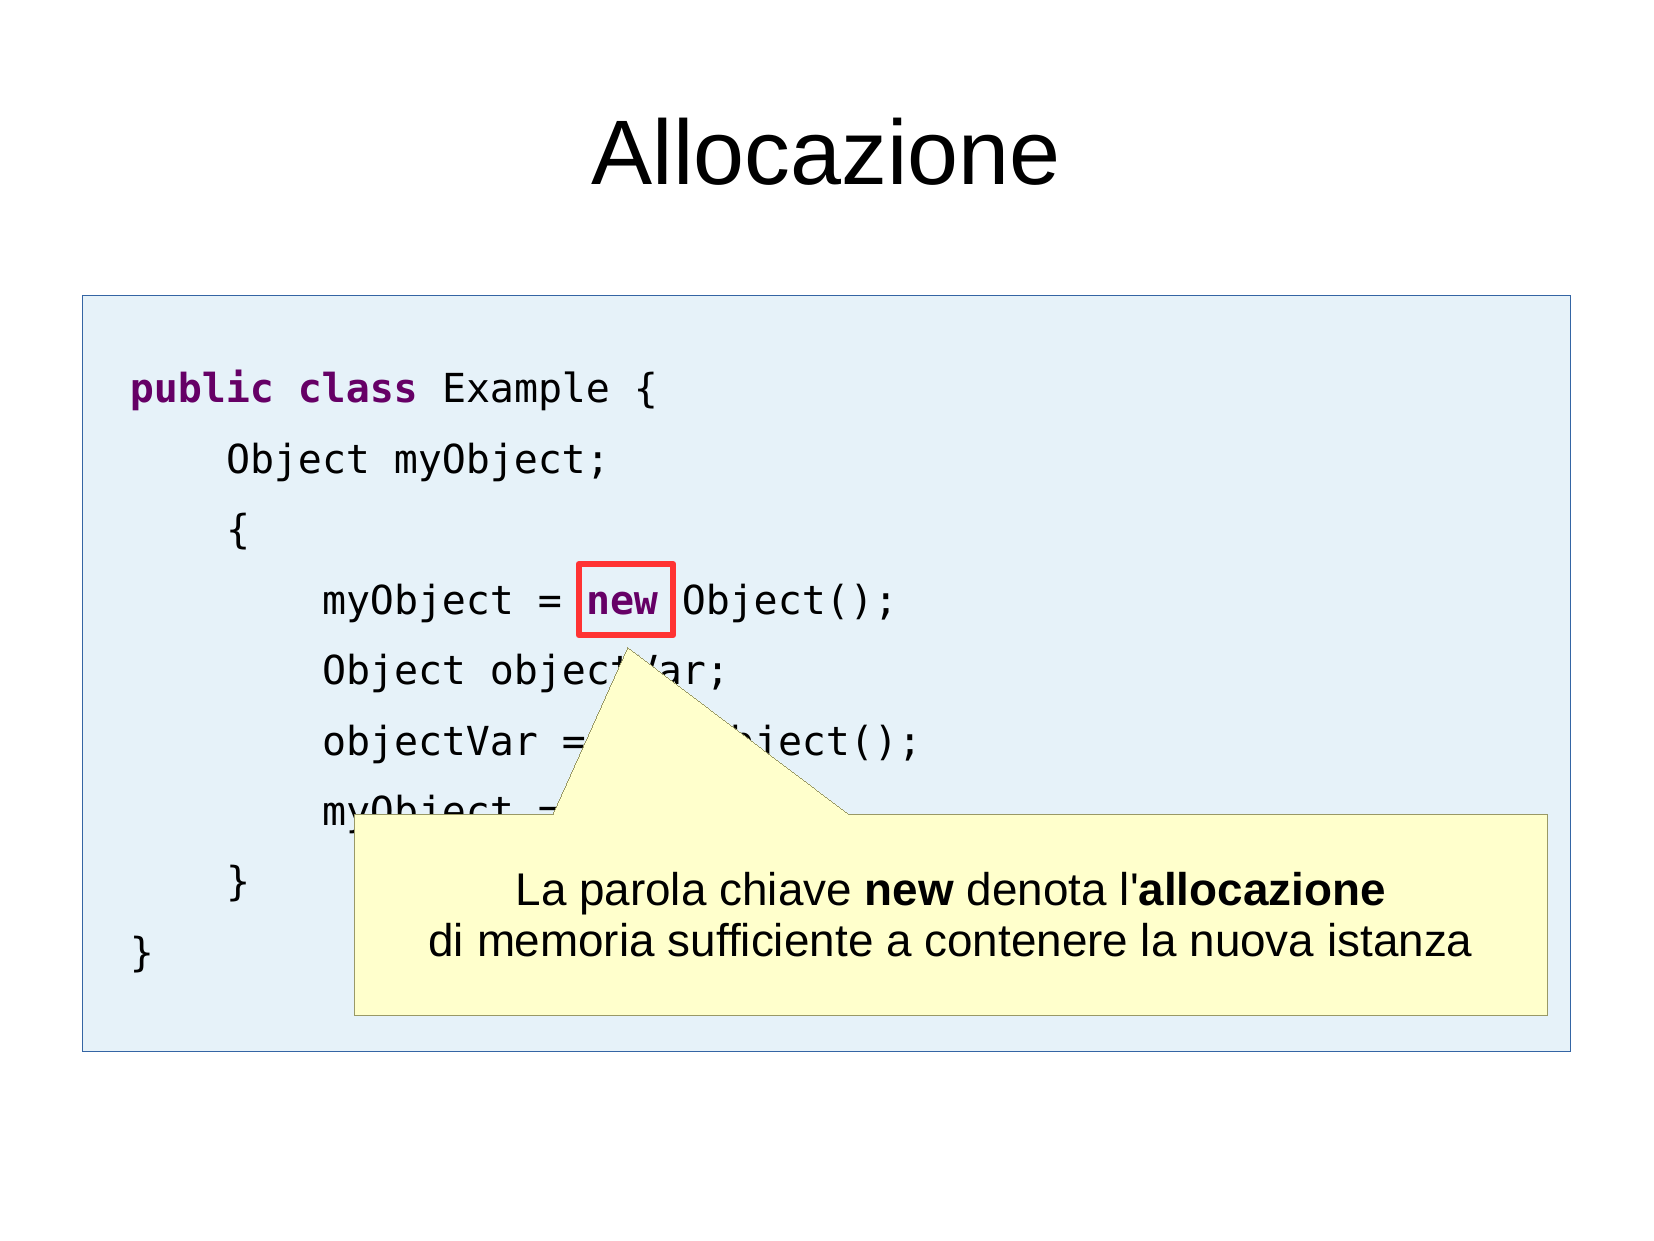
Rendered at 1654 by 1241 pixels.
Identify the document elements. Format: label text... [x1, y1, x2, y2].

title Allocazione [82, 49, 1571, 257]
list public class Example { Object myObject; { myObject = new Object(); Object objectVar; objectVar = new Object(); myObject = objectVar; } } [82, 295, 1571, 1052]
text_box La parola chiave new denota l'allocazione di memoria sufficiente a contenere la nuova istanza [354, 647, 1548, 1016]
